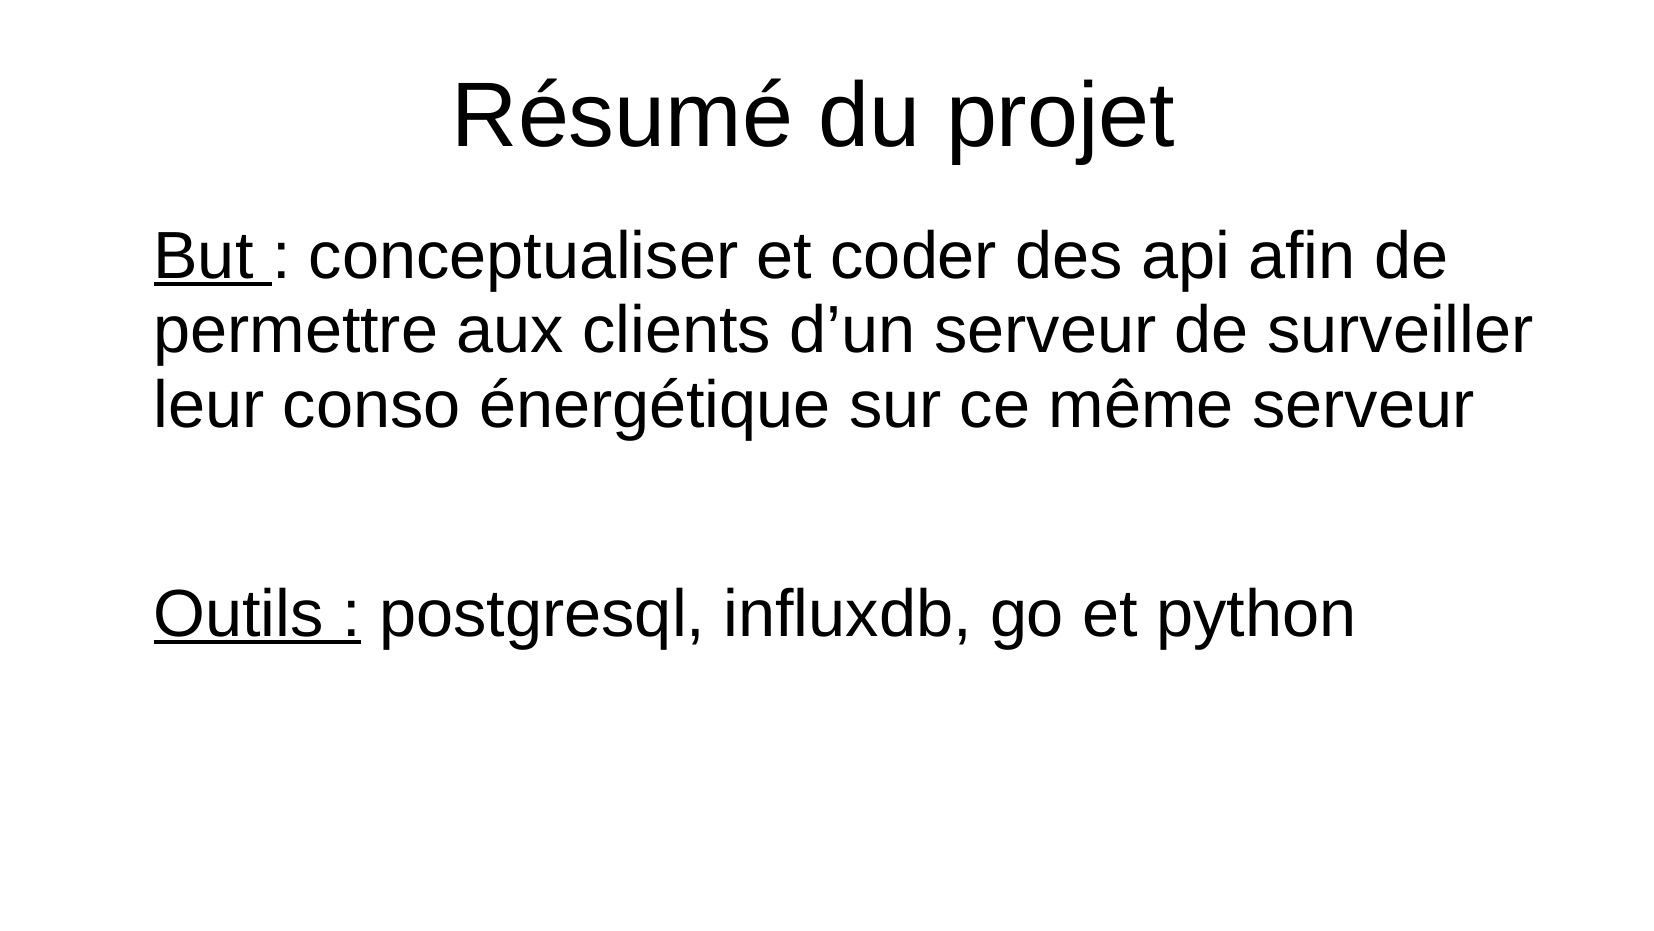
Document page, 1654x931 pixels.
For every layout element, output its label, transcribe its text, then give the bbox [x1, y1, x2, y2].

title Résumé du projet [82, 37, 1571, 193]
list But : conceptualiser et coder des api afin de permettre aux clients d’un serveur de surveiller leur conso énergétique sur ce même serveur Outils : postgresql, influxdb, go et python [82, 217, 1571, 758]
